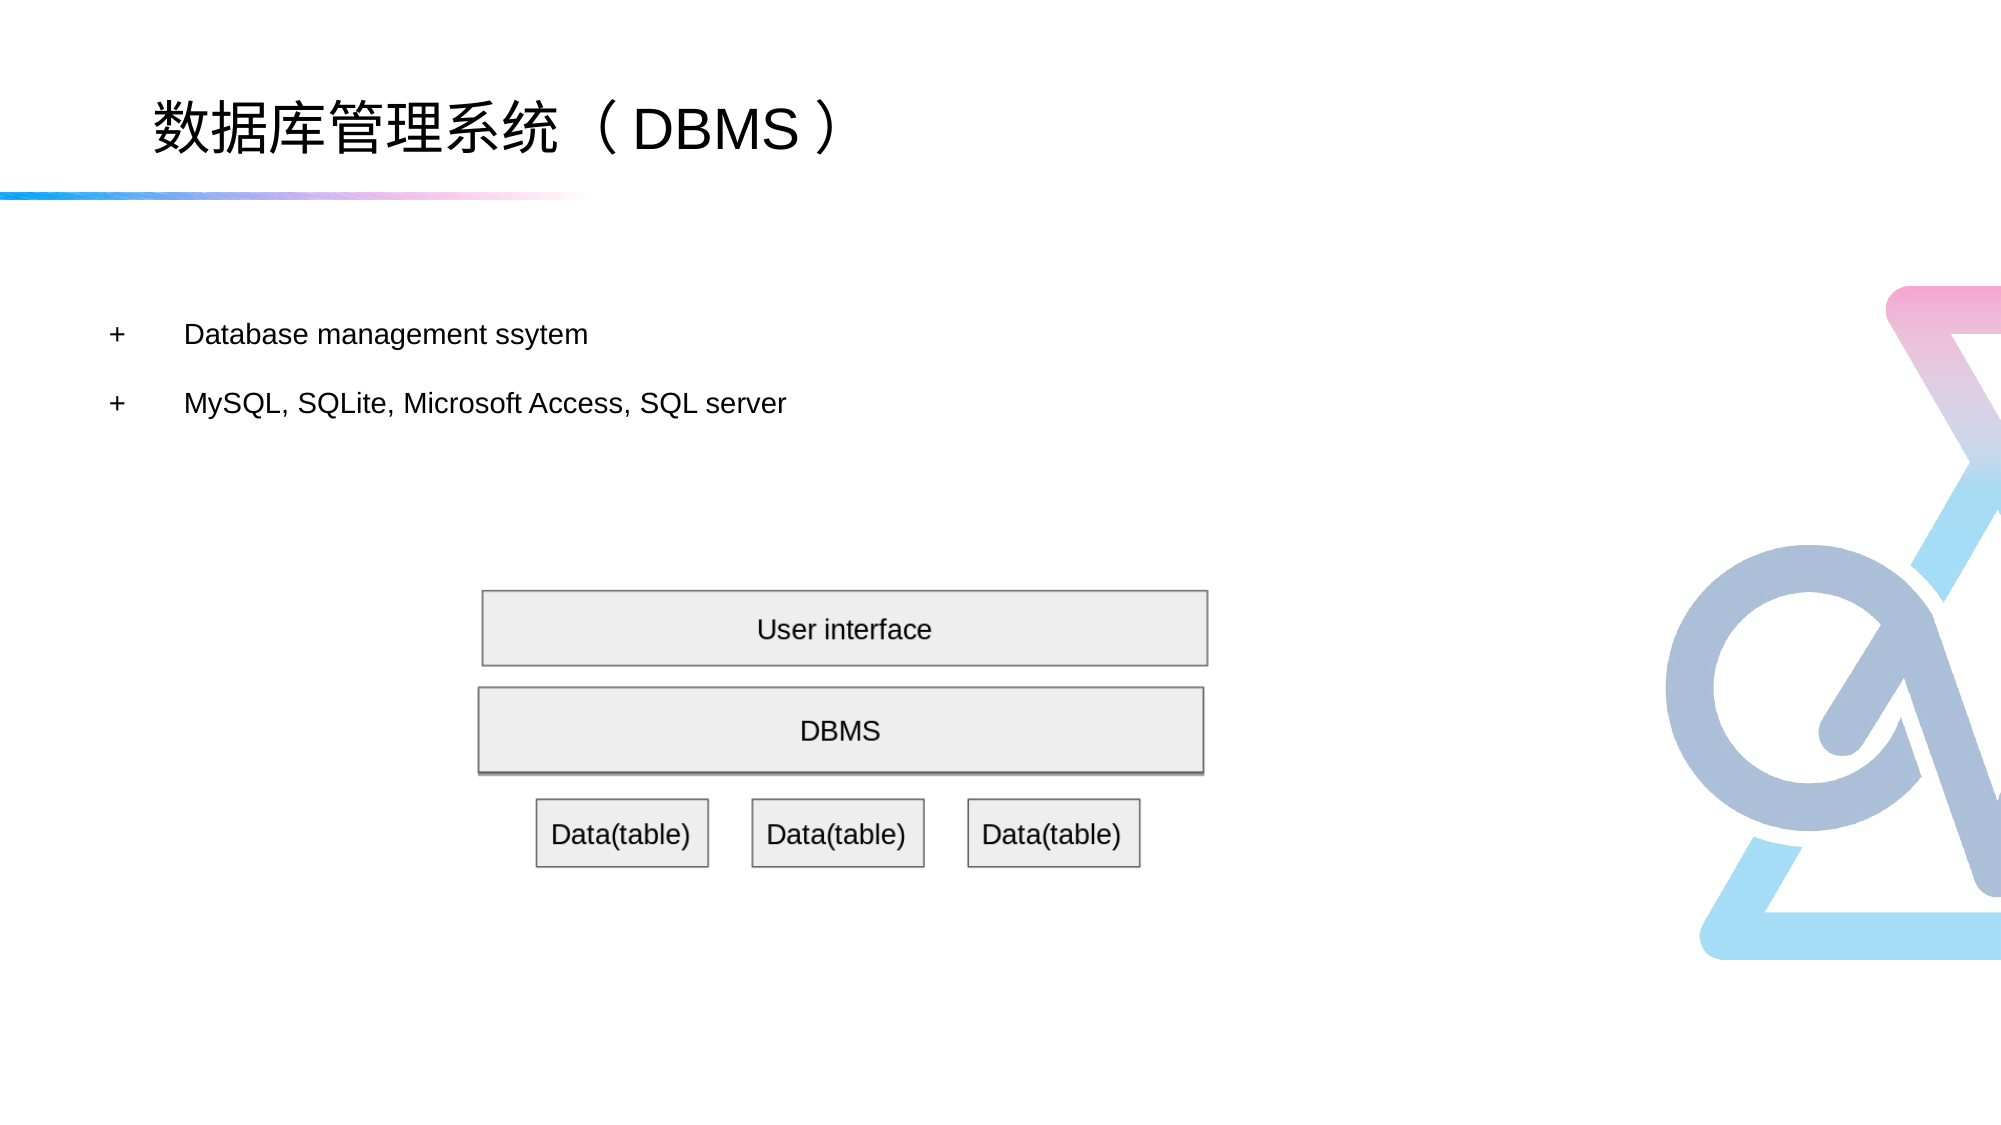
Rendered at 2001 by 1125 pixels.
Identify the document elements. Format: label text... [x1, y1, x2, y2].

picture [449, 562, 1238, 887]
text_box + Database management ssytem + MySQL, SQLite, Microsoft Access, SQL server [93, 299, 1388, 470]
title 数据库管理系统（DBMS） [137, 46, 1863, 216]
picture [7, 192, 19, 198]
picture [21, 192, 47, 200]
